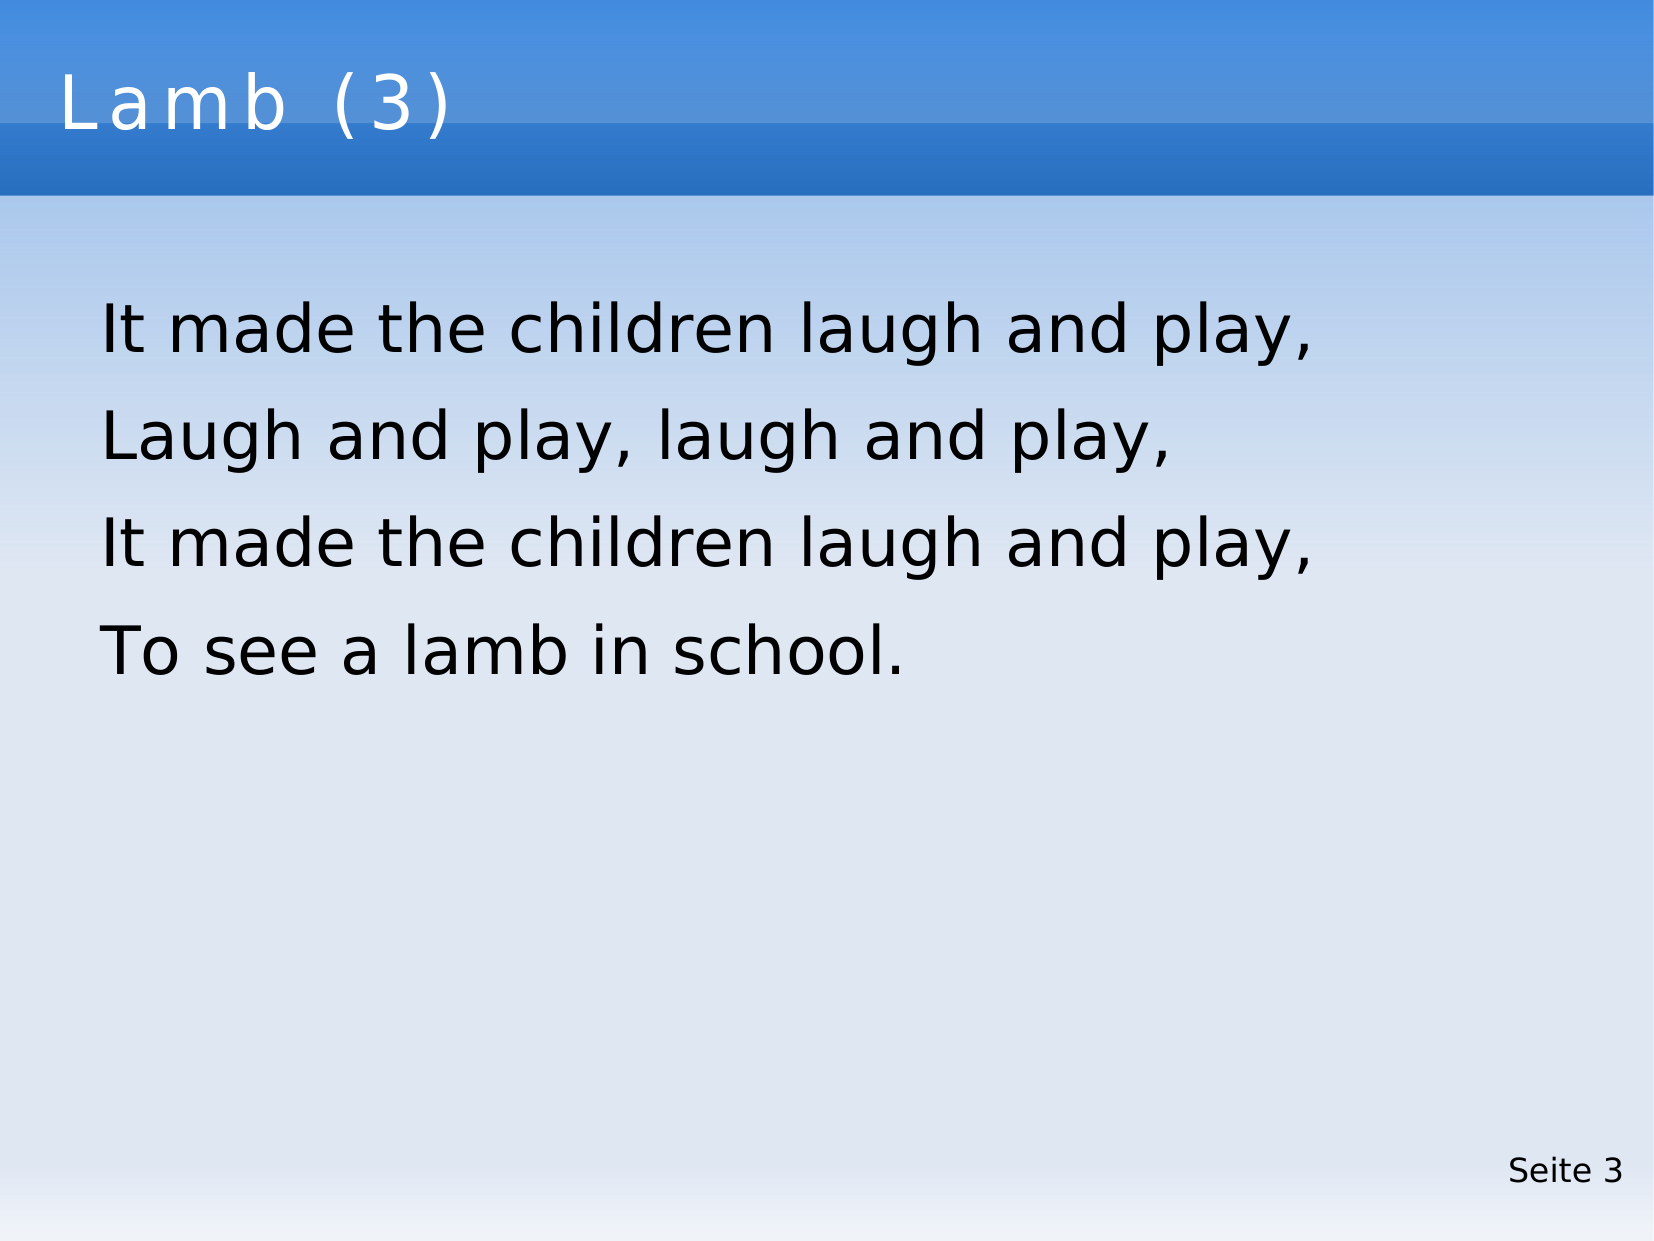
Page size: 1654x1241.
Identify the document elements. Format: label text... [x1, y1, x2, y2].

picture [0, 0, 1654, 1241]
list It made the children laugh and play, Laugh and play, laugh and play, It made the children laugh and play, To see a lamb in school. [82, 290, 1571, 1109]
title Lamb (3) [59, 29, 1595, 178]
